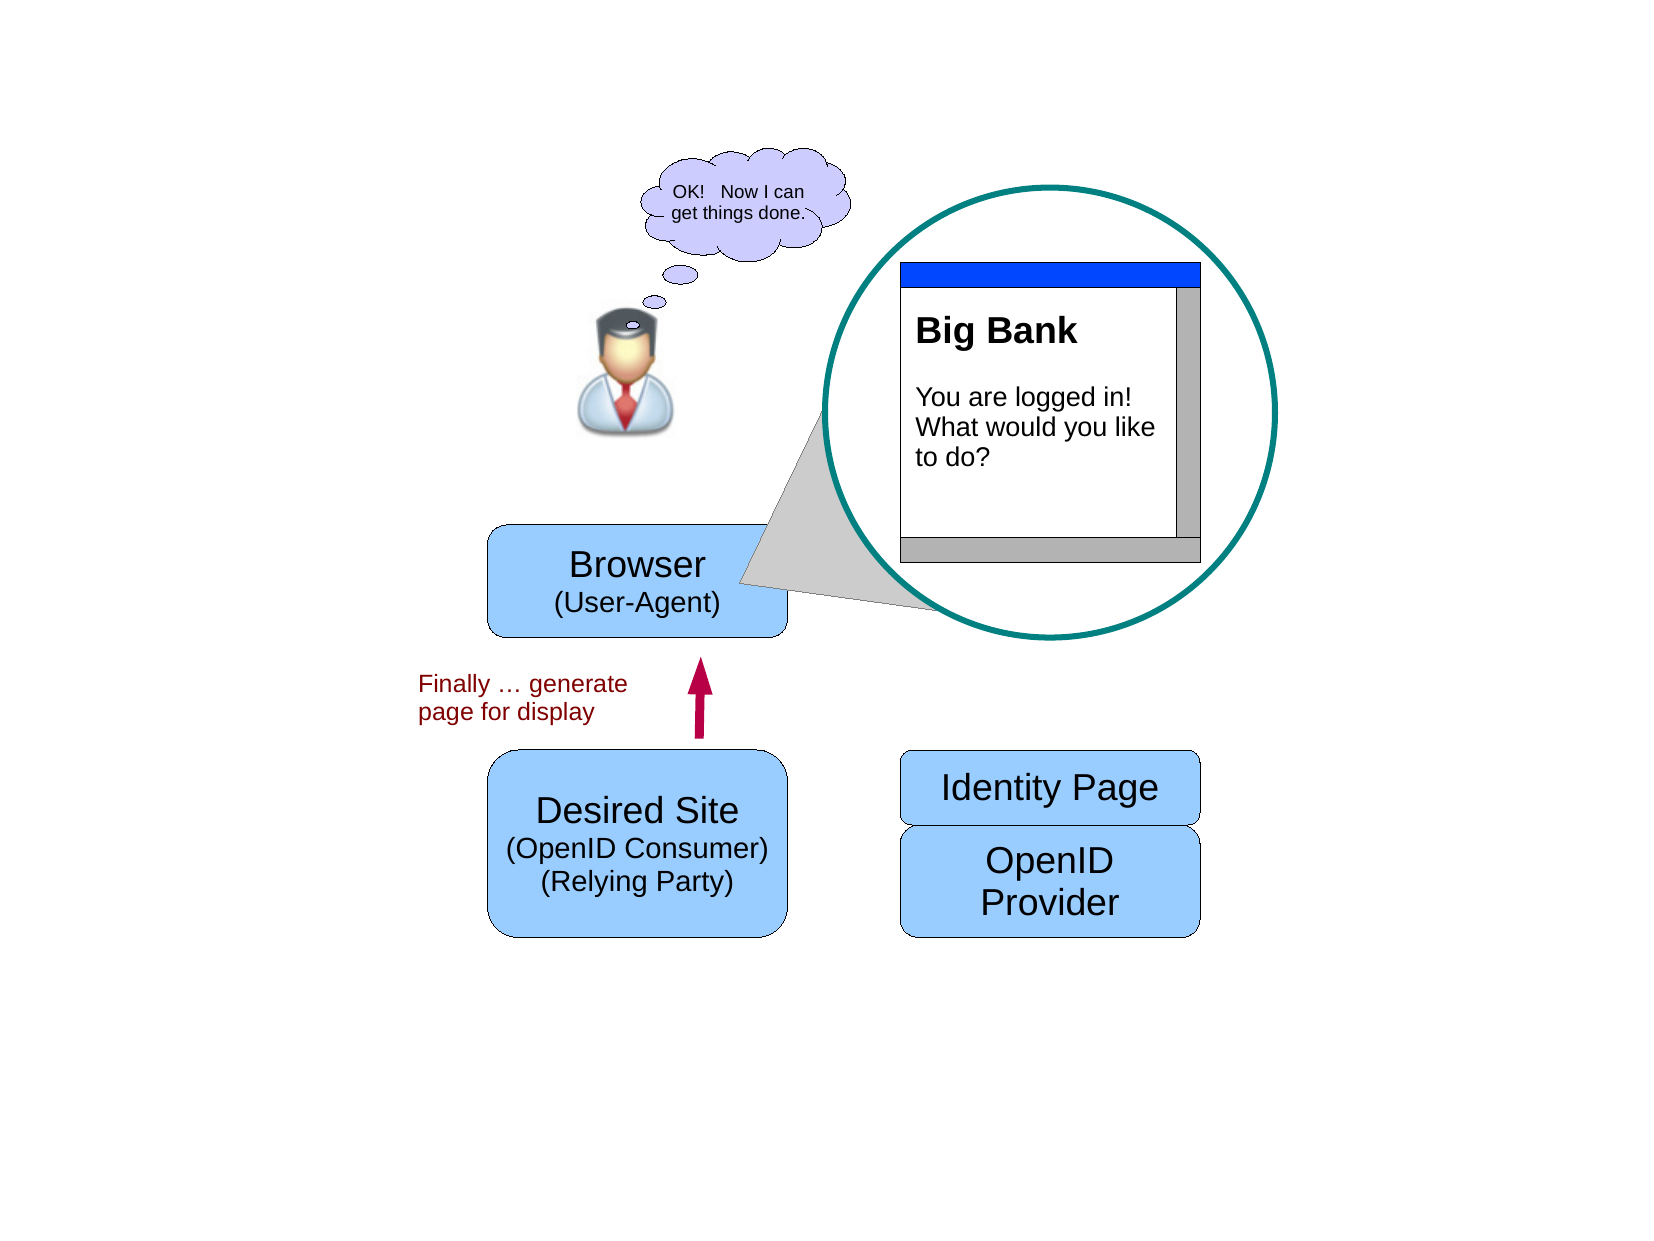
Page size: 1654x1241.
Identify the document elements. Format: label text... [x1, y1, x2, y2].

text_box OpenID Provider [900, 826, 1201, 938]
text_box Browser (User-Agent) [487, 524, 788, 638]
text_box Desired Site (OpenID Consumer) (Relying Party) [487, 749, 788, 938]
text_box Finally … generate page for display [403, 662, 676, 751]
text_box Identity Page [900, 750, 1201, 826]
text_box Big Bank You are logged in! What would you like to do? [900, 301, 1178, 511]
picture [562, 299, 689, 446]
text_box OK! Now I can get things done. [662, 265, 698, 285]
text_box OK! Now I can get things done. [640, 148, 851, 262]
text_box [739, 187, 1276, 638]
